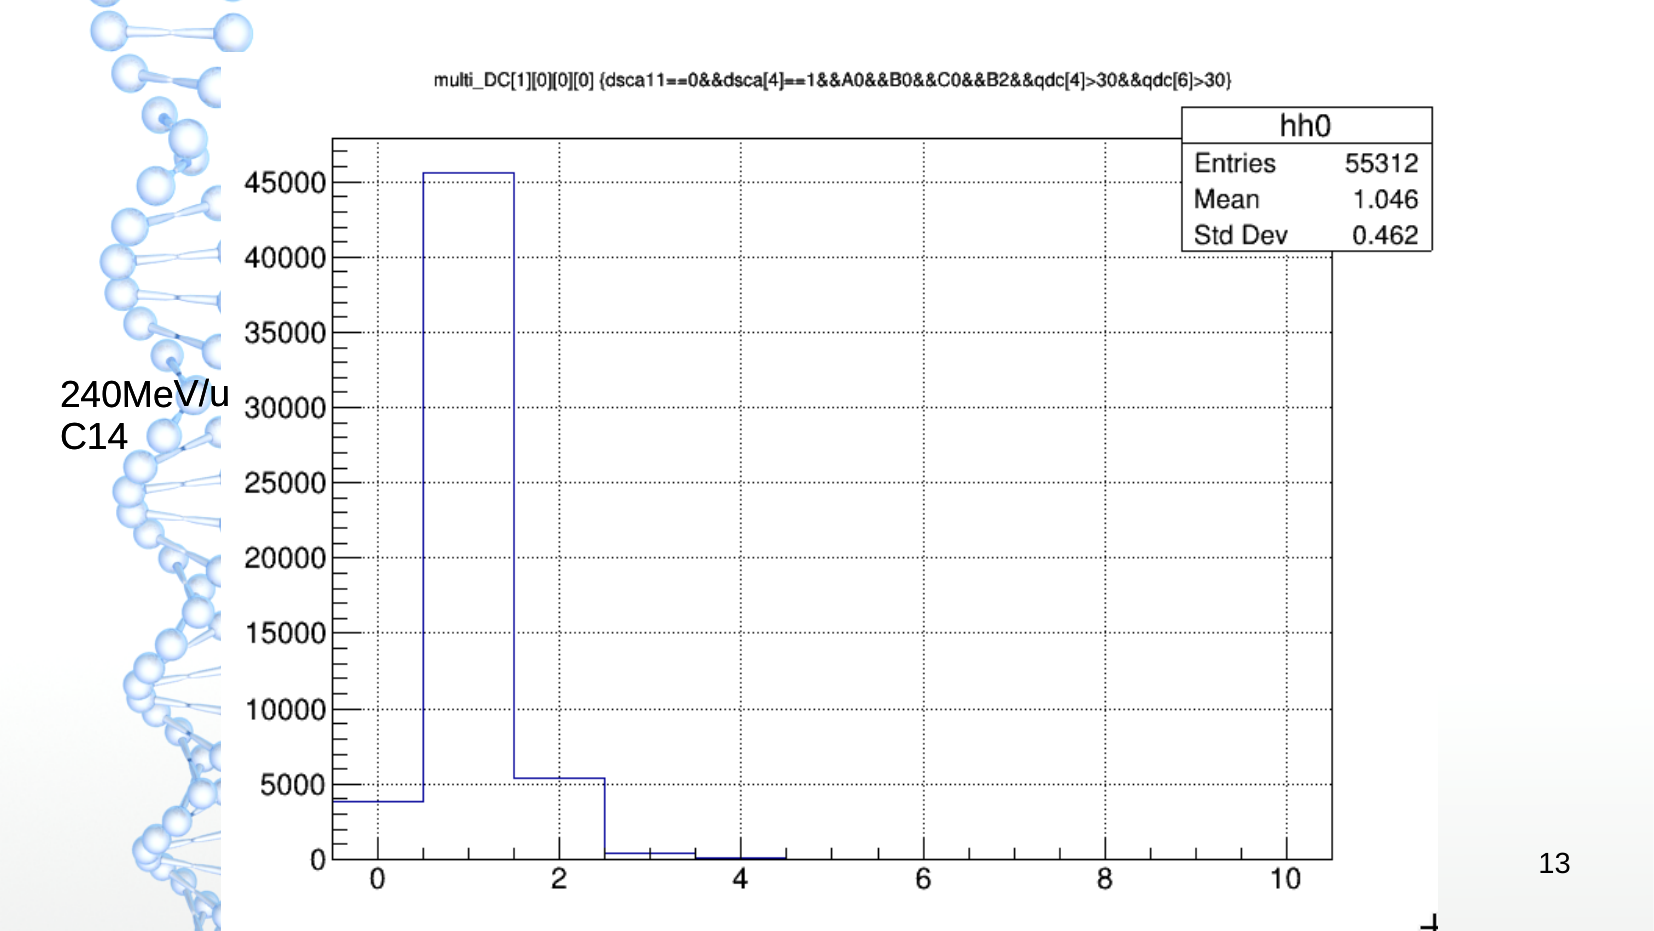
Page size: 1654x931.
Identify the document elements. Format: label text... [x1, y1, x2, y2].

picture [0, 0, 1654, 931]
text_box 240MeV/u C14 [45, 364, 285, 466]
